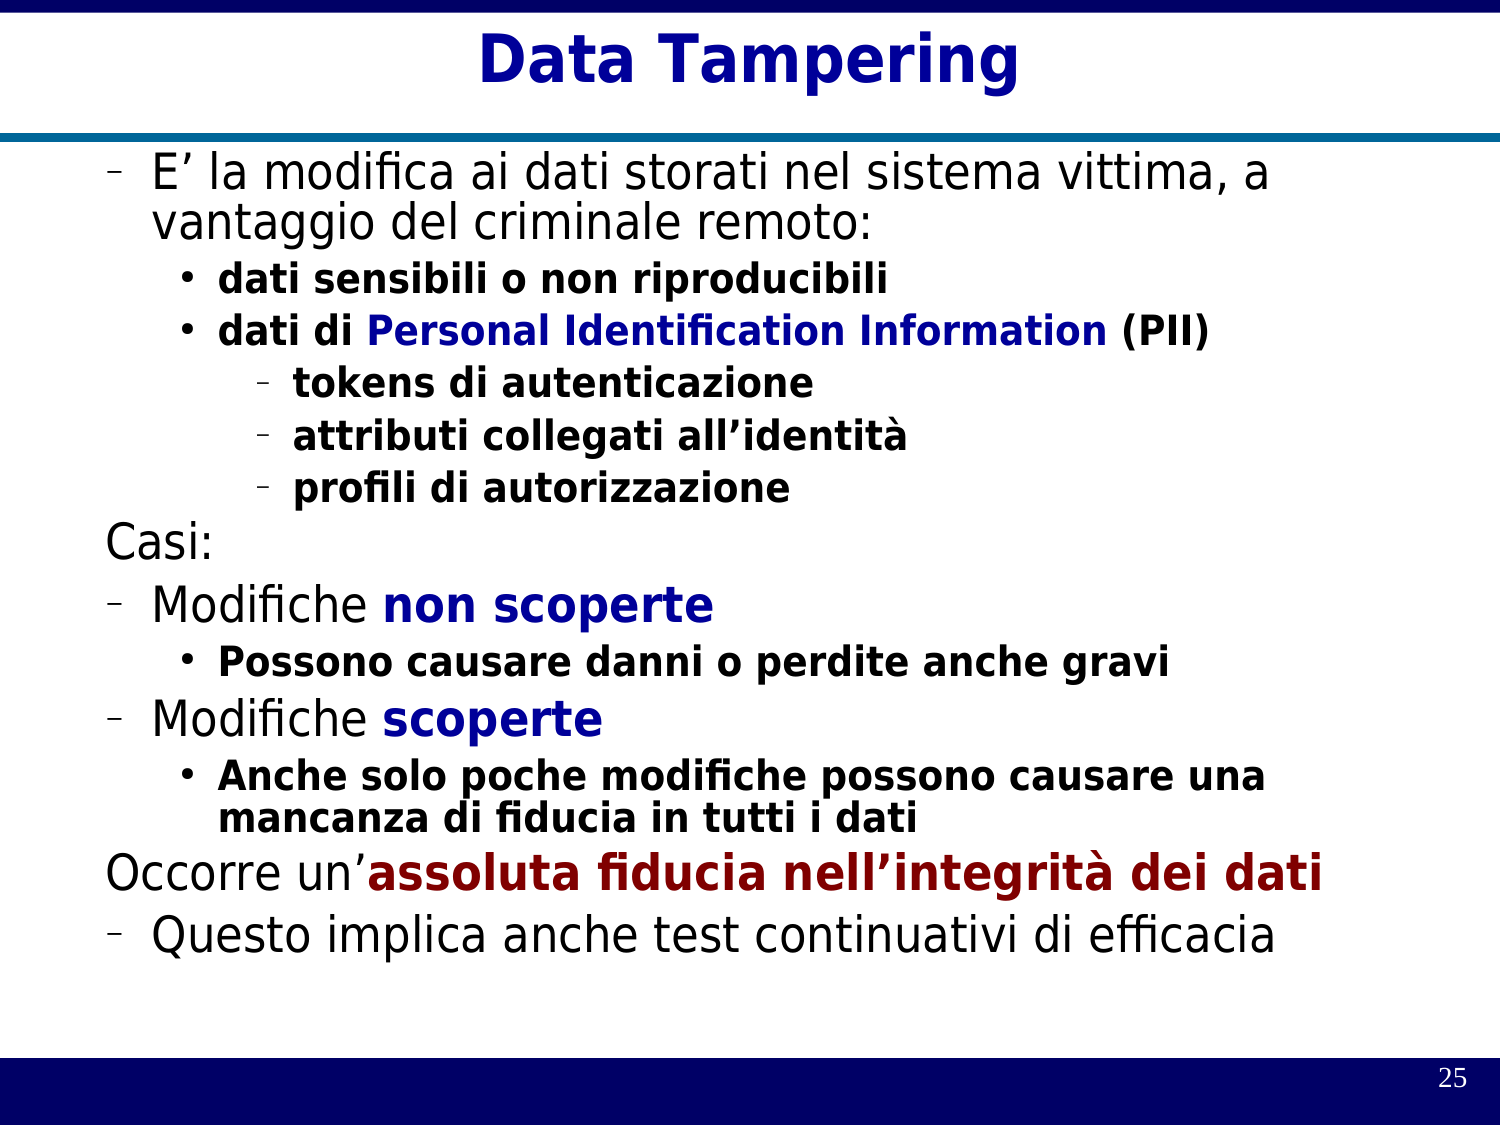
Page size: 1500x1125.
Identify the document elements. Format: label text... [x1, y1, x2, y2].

list E’ la modifica ai dati storati nel sistema vittima, a vantaggio del criminale remoto: dati sensibili o non riproducibili dati di Personal Identification Information (PII) tokens di autenticazione attributi collegati all’identità profili di autorizzazione Casi: Modifiche non scoperte Possono causare danni o perdite anche gravi Modifiche scoperte Anche solo poche modifiche possono causare una mancanza di fiducia in tutti i dati Occorre un’assoluta fiducia nell’integrità dei dati Questo implica anche test continuativi di efficacia [30, 149, 1471, 1021]
title Data Tampering [30, 0, 1471, 126]
